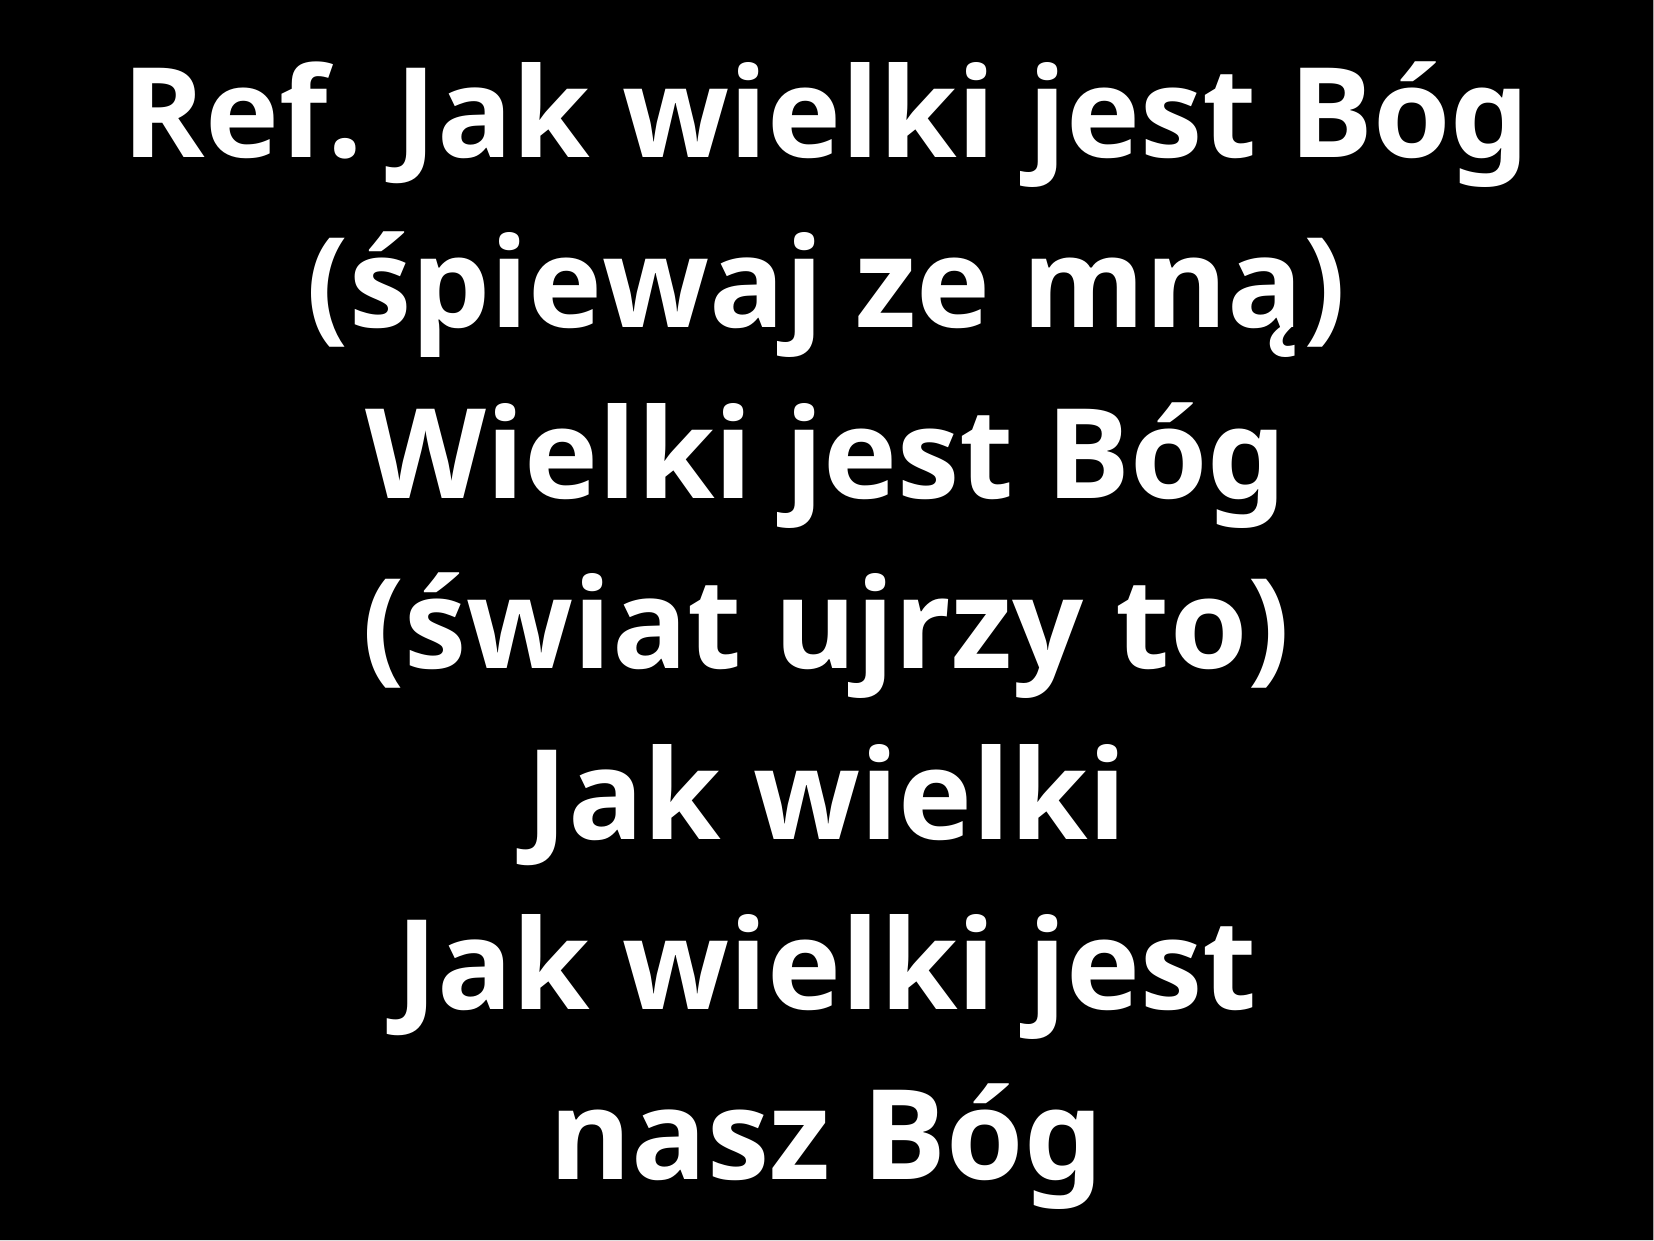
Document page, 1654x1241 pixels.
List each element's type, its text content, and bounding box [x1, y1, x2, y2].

title Ref. Jak wielki jest Bóg (śpiewaj ze mną) Wielki jest Bóg (świat ujrzy to) Jak wielki Jak wielki jest nasz Bóg [0, 0, 1654, 1241]
